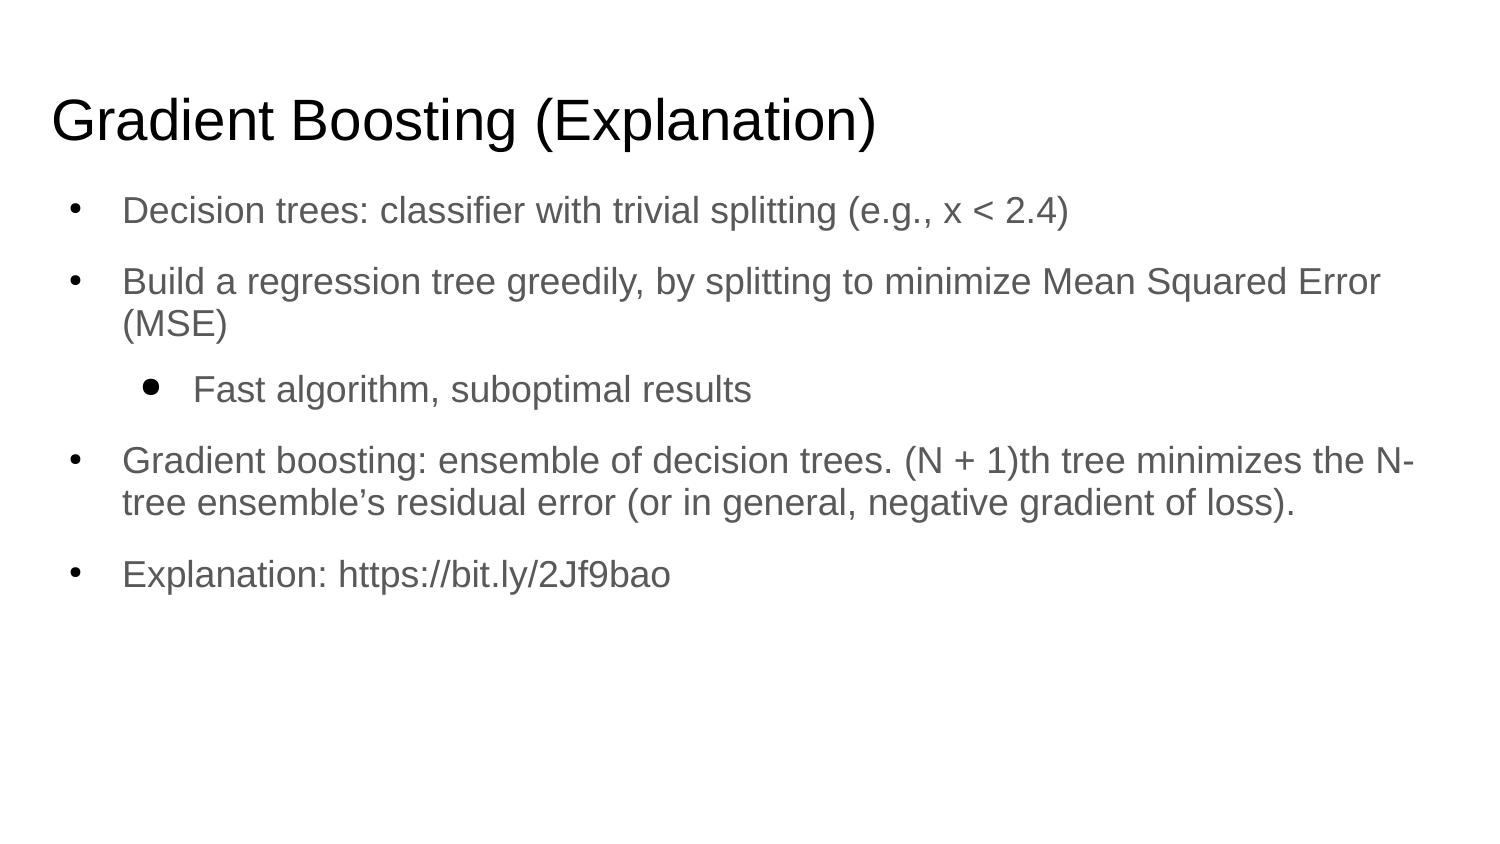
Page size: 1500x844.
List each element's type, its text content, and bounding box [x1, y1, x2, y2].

list Decision trees: classifier with trivial splitting (e.g., x < 2.4) Build a regression tree greedily, by splitting to minimize Mean Squared Error (MSE) Fast algorithm, suboptimal results Gradient boosting: ensemble of decision trees. (N + 1)th tree minimizes the N-tree ensemble’s residual error (or in general, negative gradient of loss). Explanation: https://bit.ly/2Jf9bao [51, 189, 1449, 750]
title Gradient Boosting (Explanation) [51, 72, 1449, 167]
